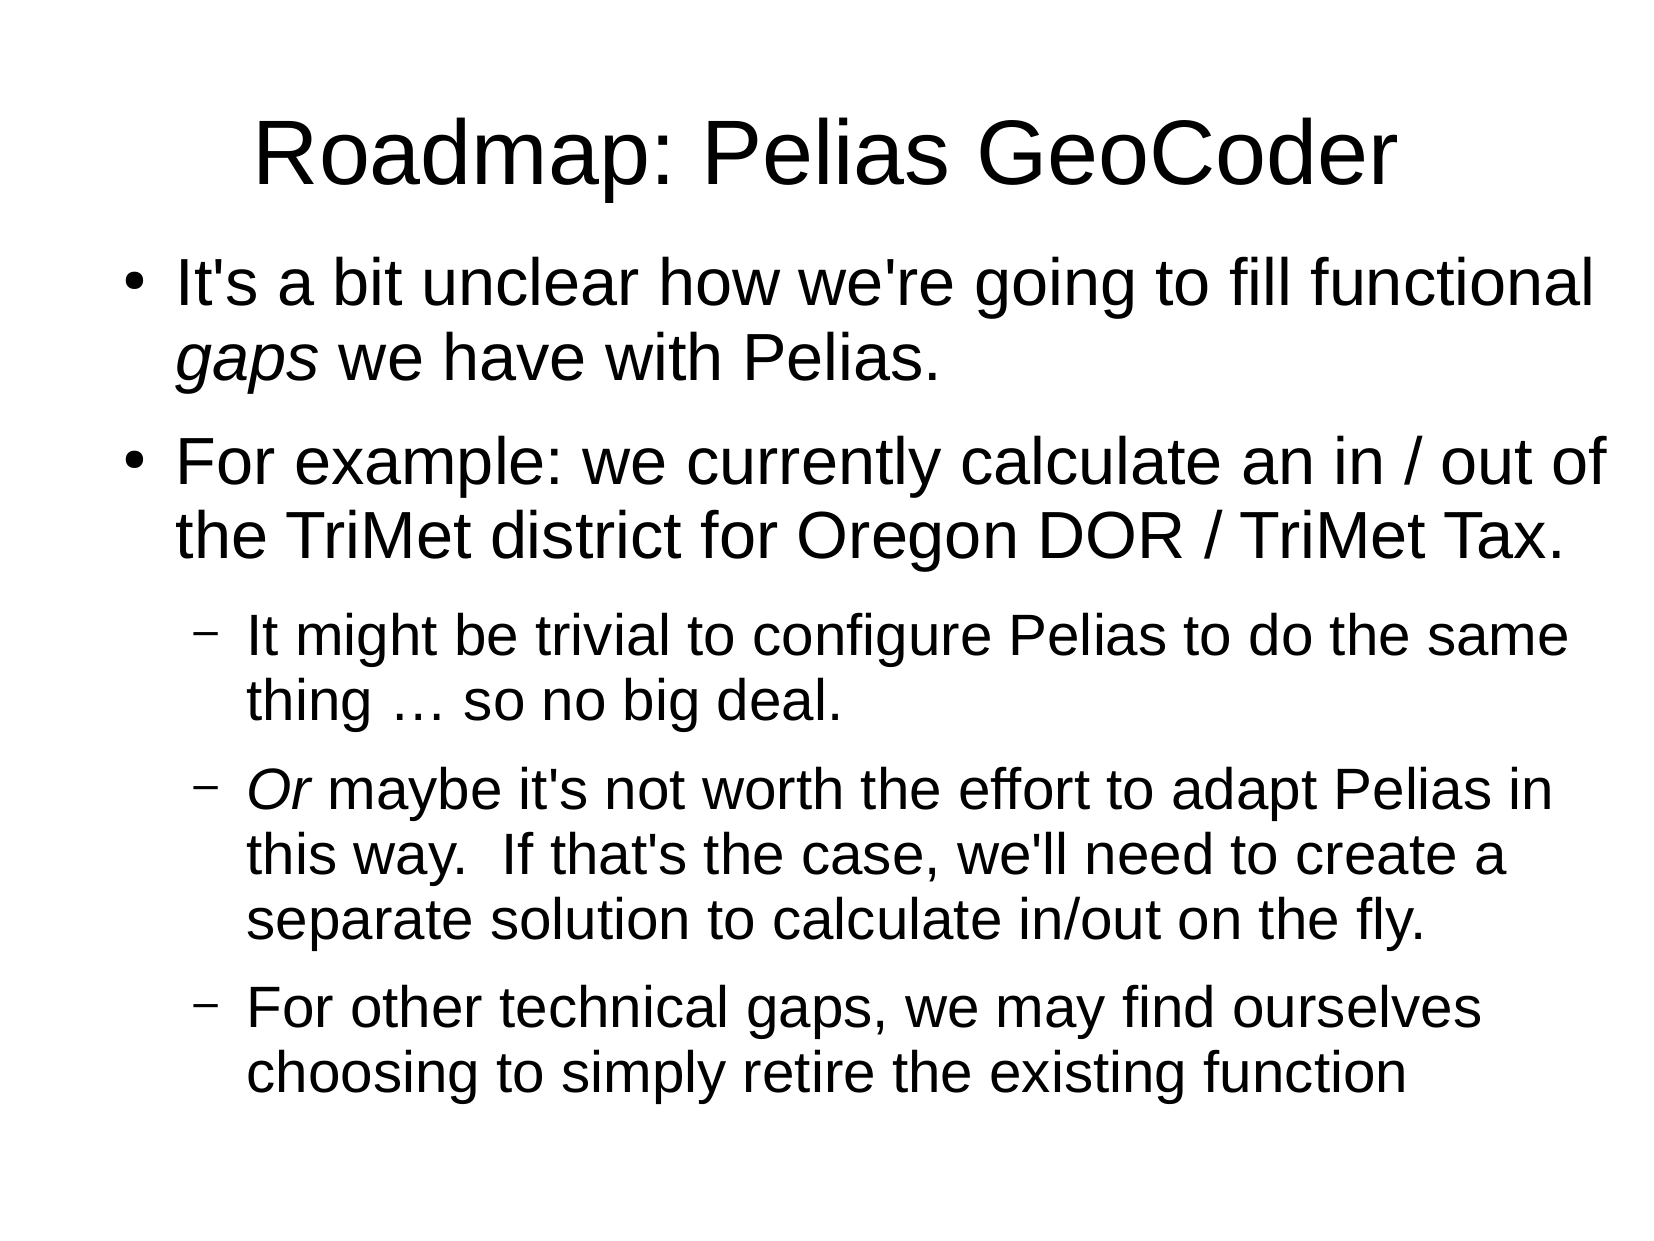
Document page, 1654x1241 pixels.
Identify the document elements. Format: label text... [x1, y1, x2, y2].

list It's a bit unclear how we're going to fill functional gaps we have with Pelias. For example: we currently calculate an in / out of the TriMet district for Oregon DOR / TriMet Tax. It might be trivial to configure Pelias to do the same thing … so no big deal. Or maybe it's not worth the effort to adapt Pelias in this way. If that's the case, we'll need to create a separate solution to calculate in/out on the fly. For other technical gaps, we may find ourselves choosing to simply retire the existing function [105, 244, 1636, 1204]
title Roadmap: Pelias GeoCoder [82, 49, 1571, 257]
